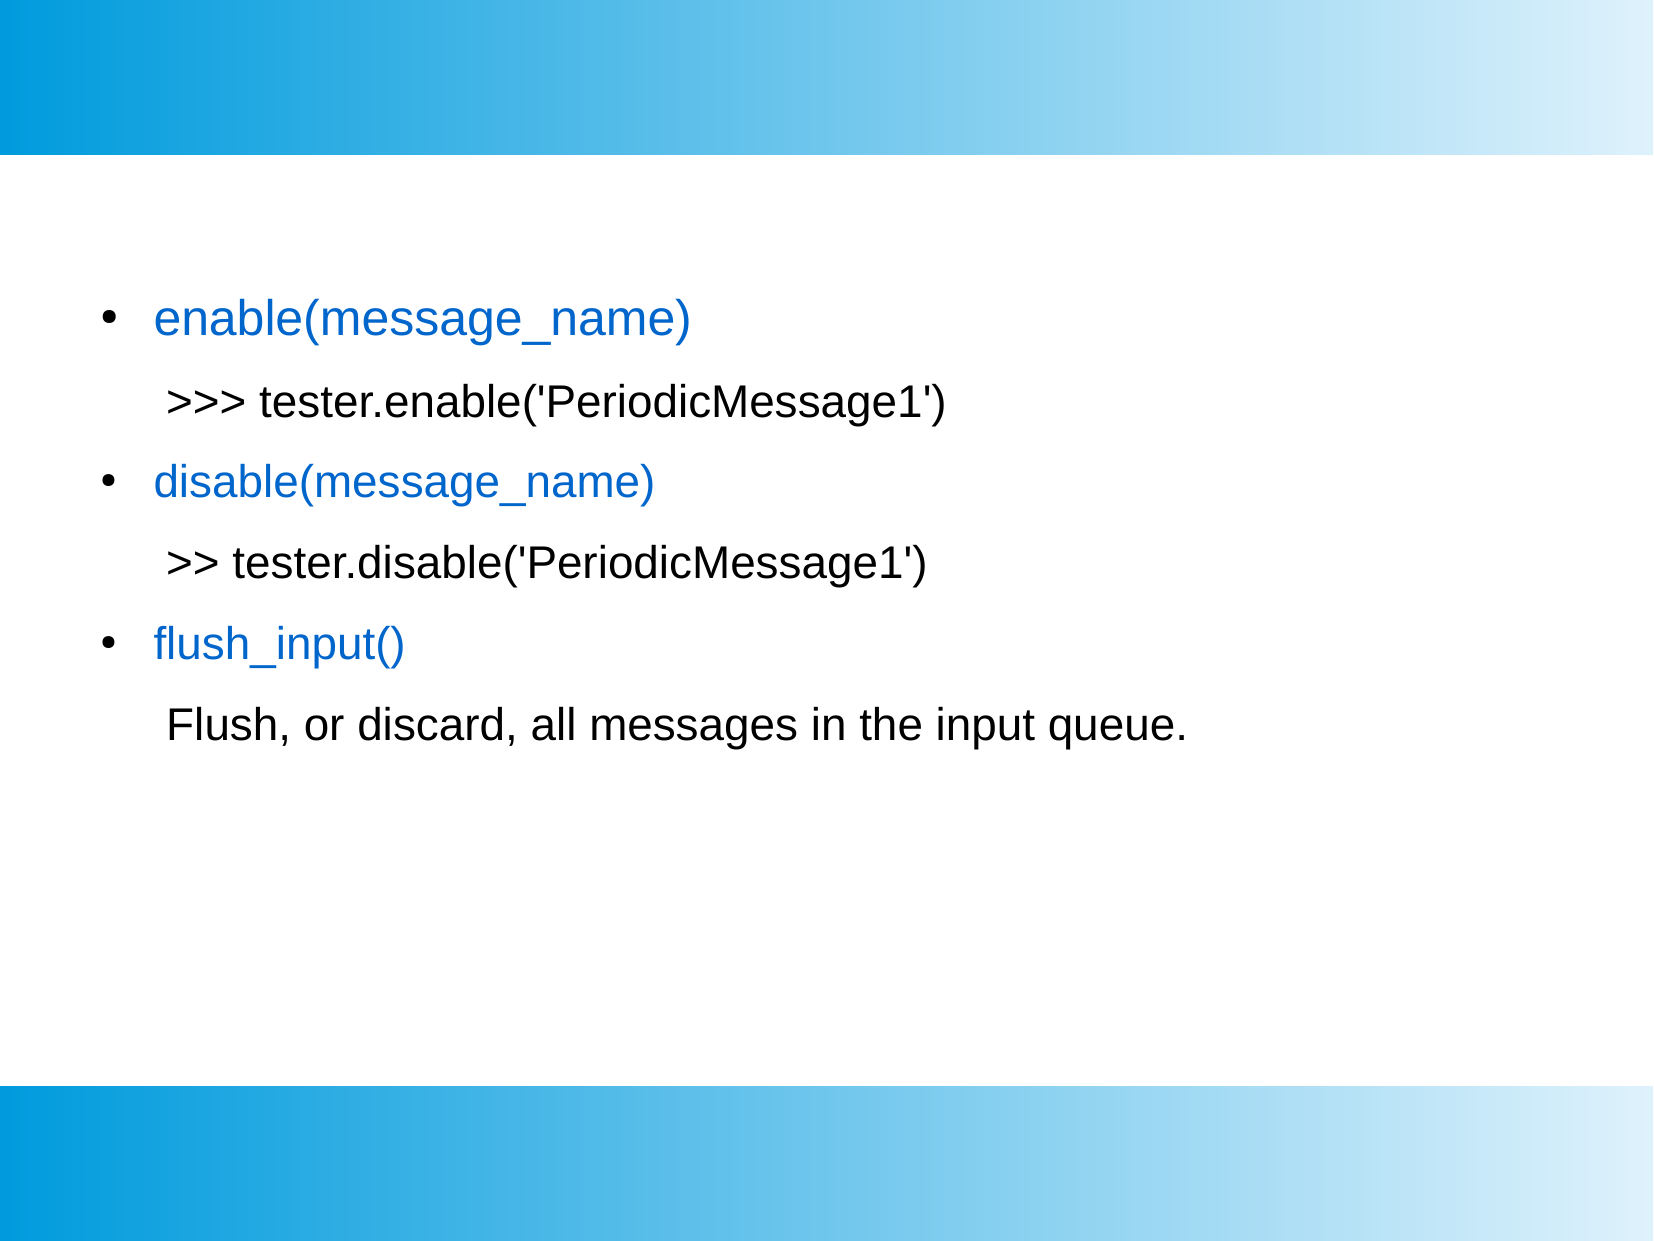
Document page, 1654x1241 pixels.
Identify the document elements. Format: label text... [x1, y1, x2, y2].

list enable(message_name) >>> tester.enable('PeriodicMessage1') disable(message_name) >> tester.disable('PeriodicMessage1') flush_input() Flush, or discard, all messages in the input queue. [82, 290, 1571, 1010]
